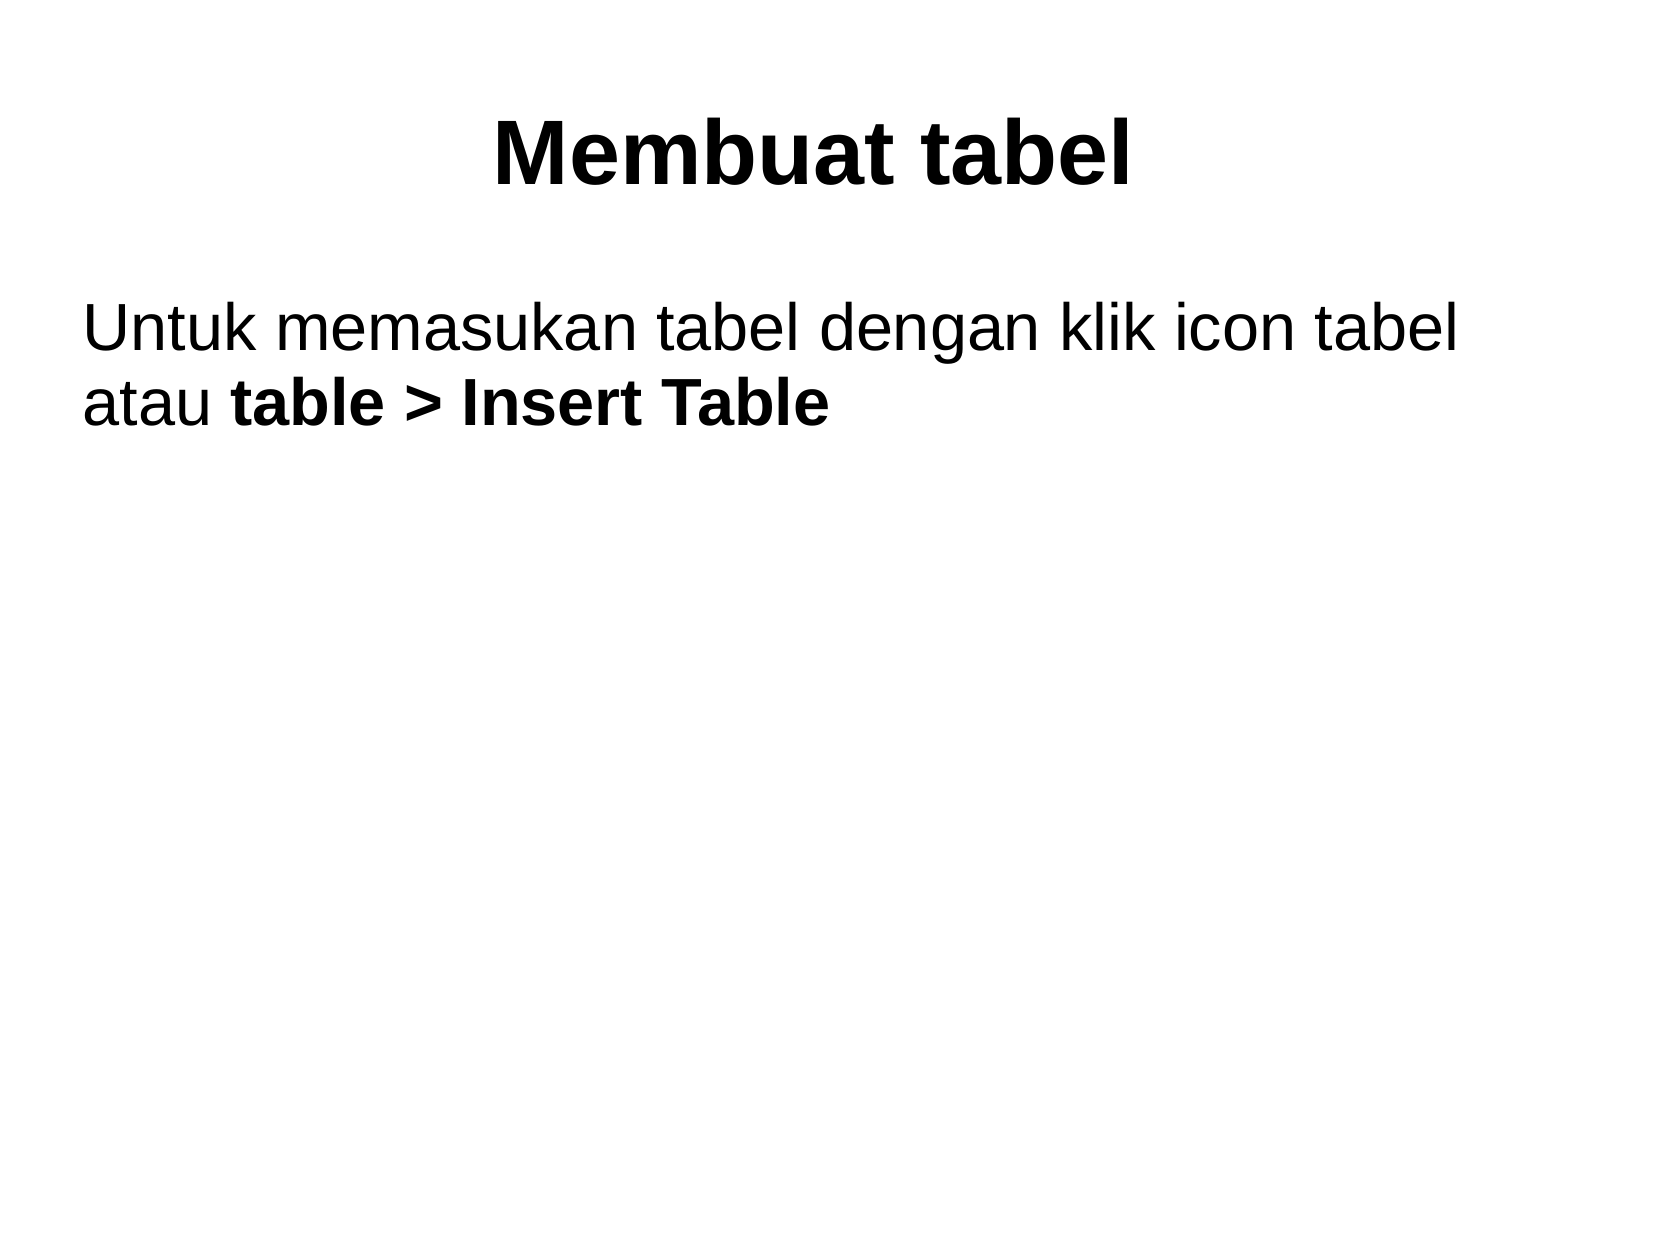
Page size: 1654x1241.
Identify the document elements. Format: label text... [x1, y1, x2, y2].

list Untuk memasukan tabel dengan klik icon tabel atau table > Insert Table [82, 290, 1571, 1010]
title Membuat tabel [82, 49, 1571, 257]
